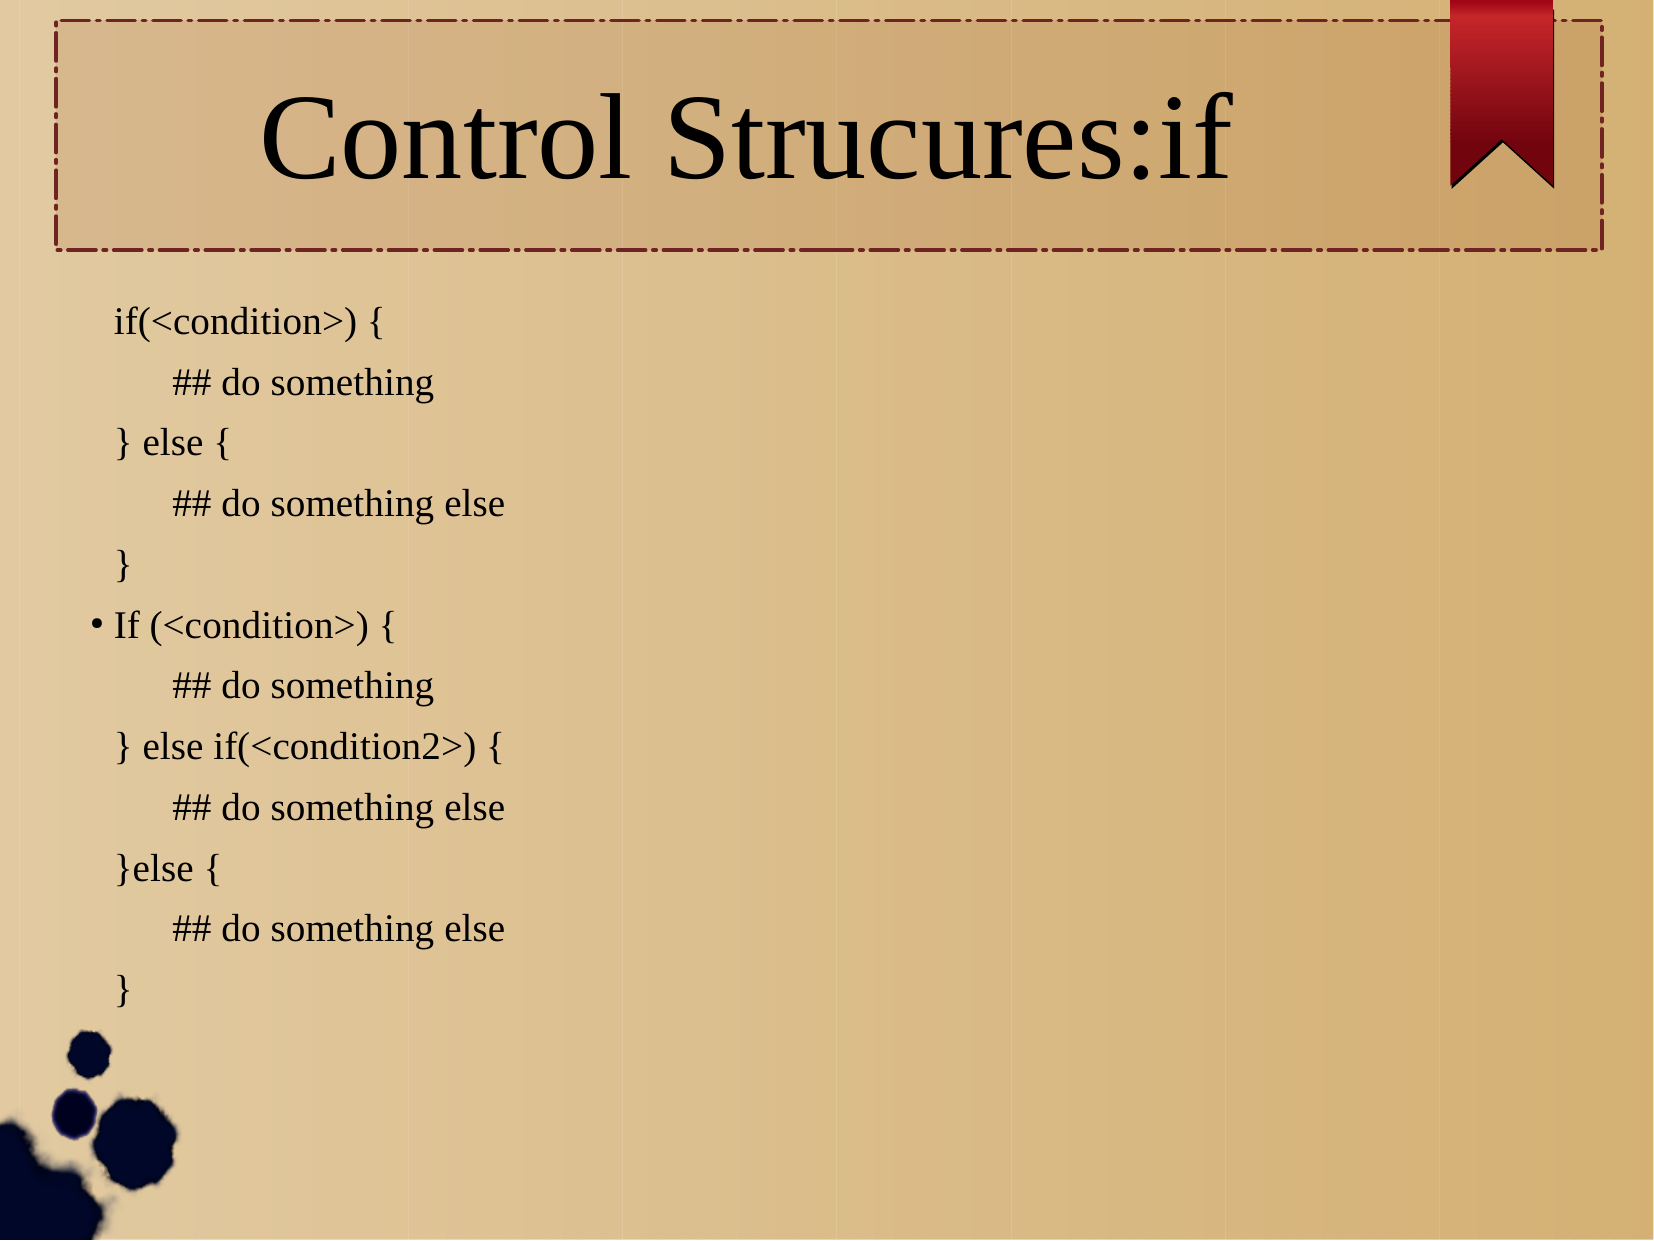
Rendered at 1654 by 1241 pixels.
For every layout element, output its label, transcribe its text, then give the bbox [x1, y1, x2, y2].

title Control Strucures:if [82, 47, 1412, 229]
list if(<condition>) { ## do something } else { ## do something else } If (<condition>) { ## do something } else if(<condition2>) { ## do something else }else { ## do something else } [82, 299, 1571, 1019]
